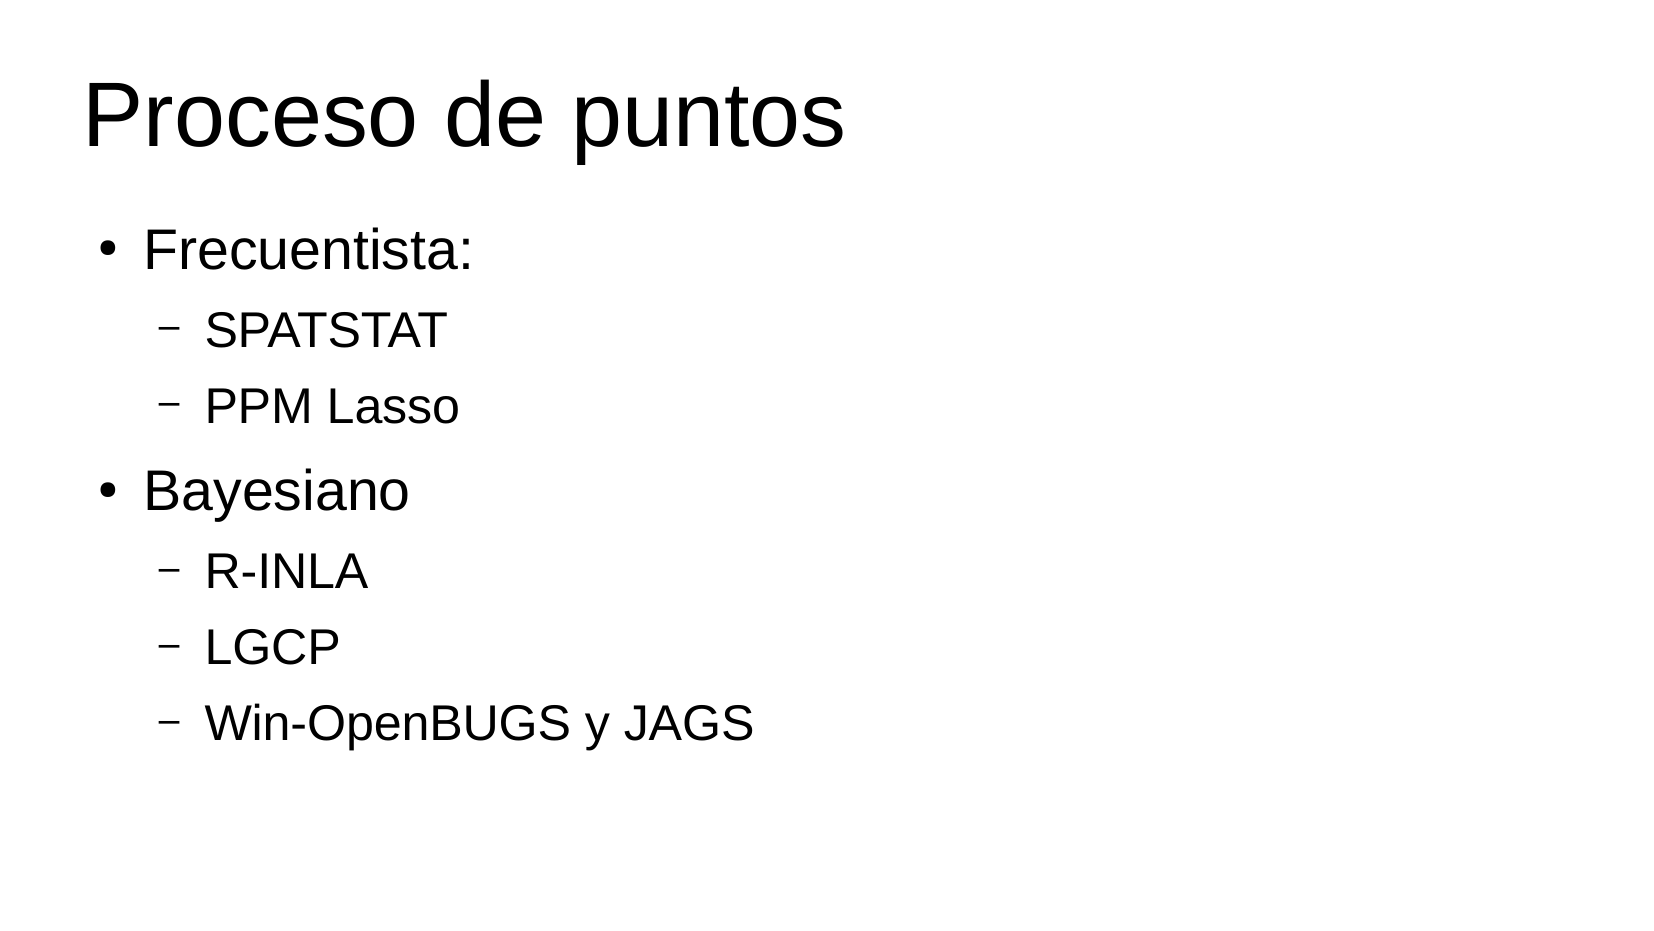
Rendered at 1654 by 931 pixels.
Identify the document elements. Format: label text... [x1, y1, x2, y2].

title Proceso de puntos [82, 37, 1571, 193]
list Frecuentista: SPATSTAT PPM Lasso Bayesiano R-INLA LGCP Win-OpenBUGS y JAGS [82, 217, 1571, 758]
